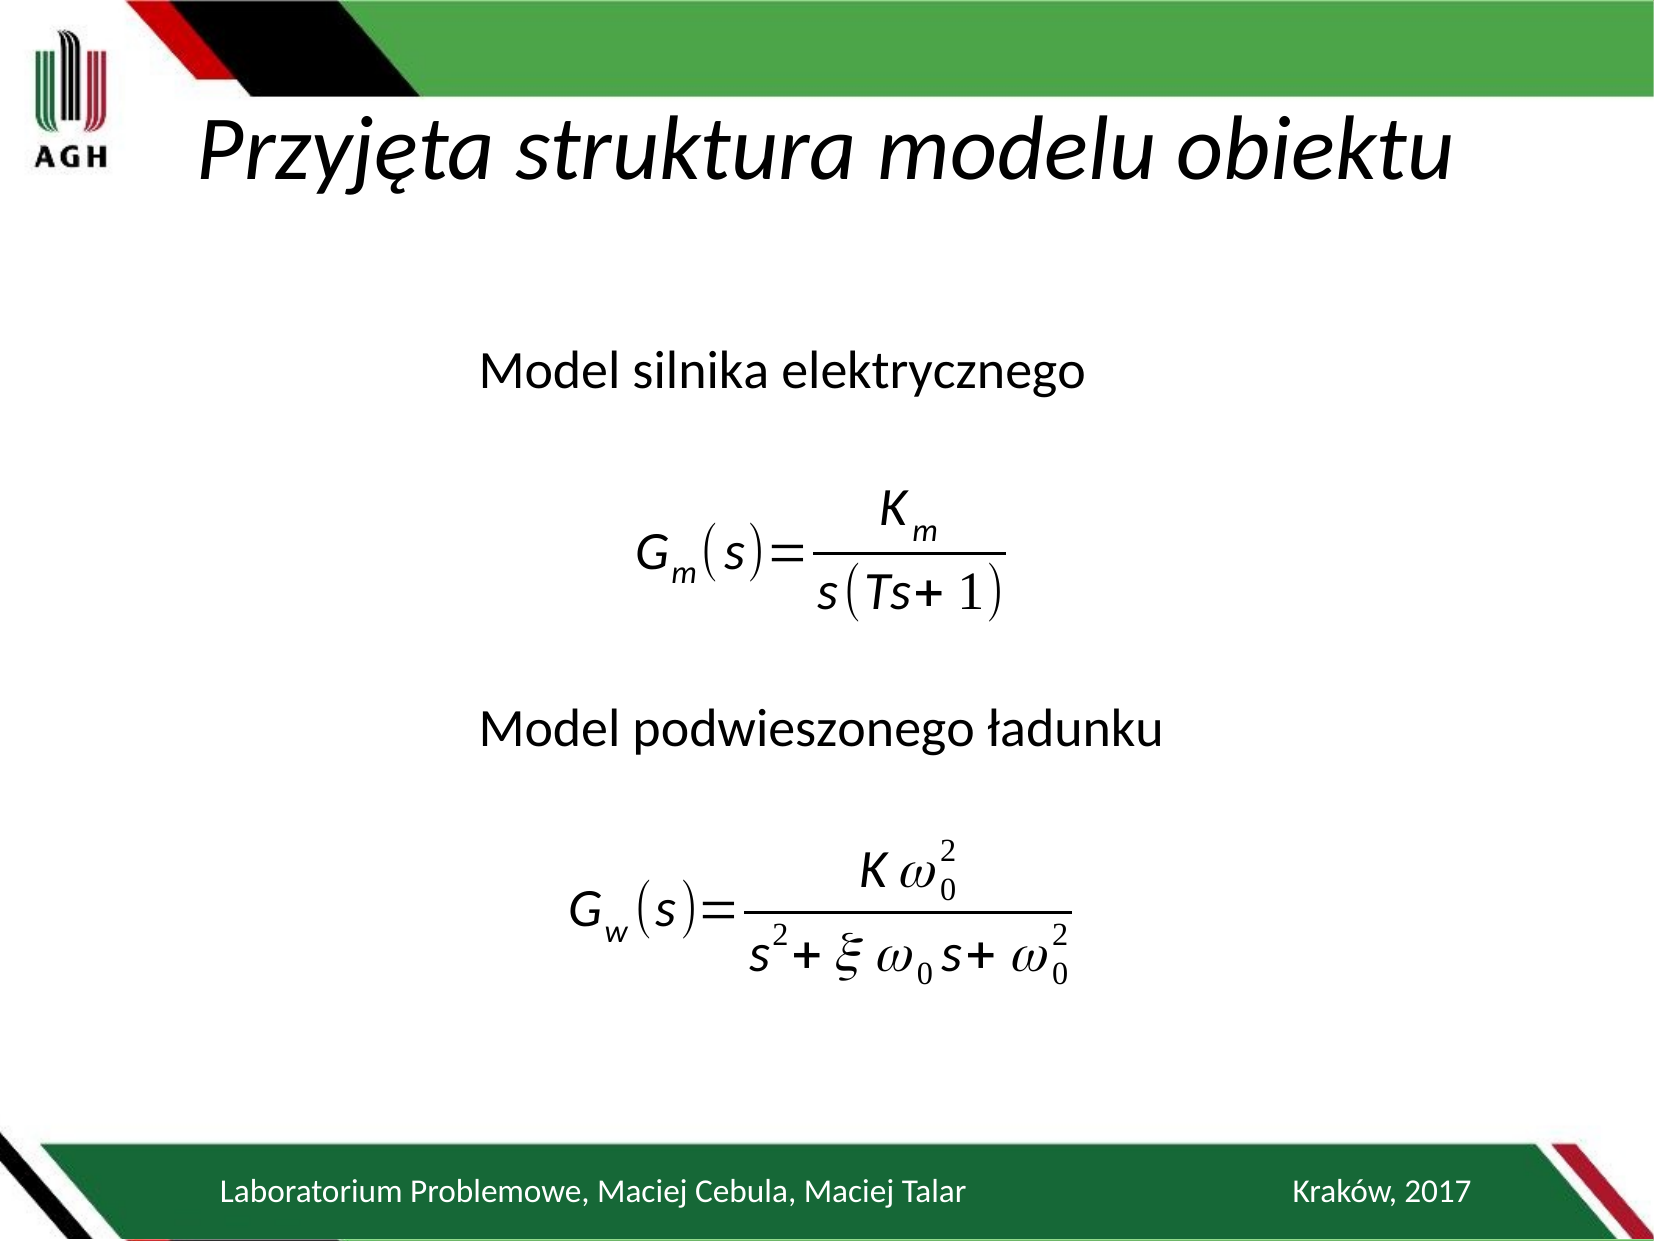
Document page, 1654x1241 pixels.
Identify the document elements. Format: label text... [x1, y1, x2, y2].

text_box Laboratorium Problemowe, Maciej Cebula, Maciej Talar [212, 1161, 976, 1217]
text_box Kraków, 2017 [1285, 1161, 1487, 1217]
chart [472, 337, 1171, 993]
picture [0, 0, 1654, 1241]
title Przyjęta struktura modelu obiektu [82, 52, 1571, 260]
